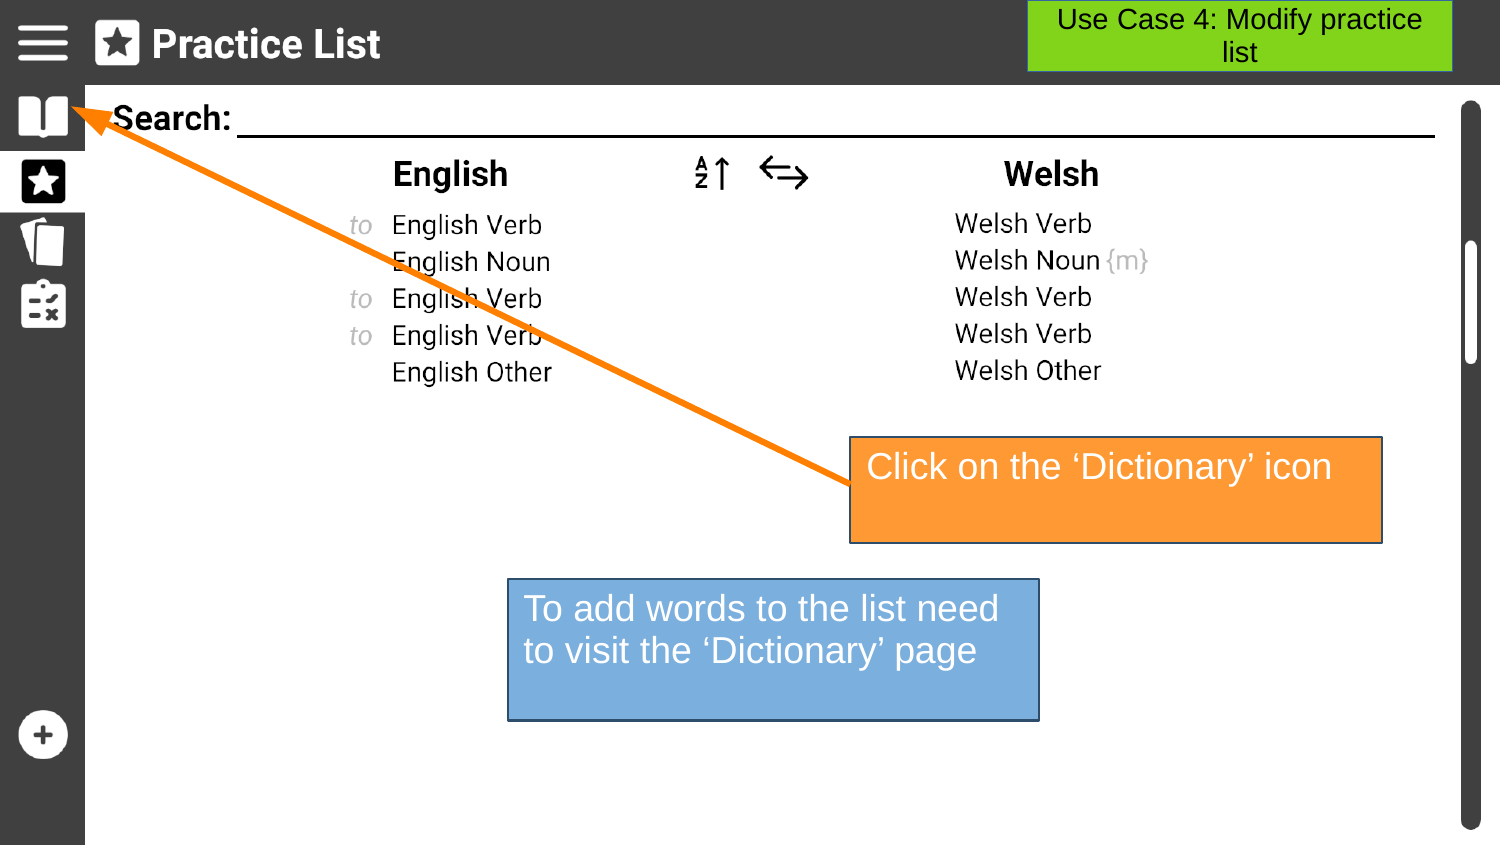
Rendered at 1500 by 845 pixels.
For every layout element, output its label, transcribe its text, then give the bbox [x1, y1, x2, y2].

text_box Use Case 4: Modify practice list [1027, 0, 1453, 72]
text_box Click on the ‘Dictionary’ icon [850, 437, 1383, 544]
text_box To add words to the list need to visit the ‘Dictionary’ page [507, 578, 1040, 721]
picture [0, 0, 1500, 845]
